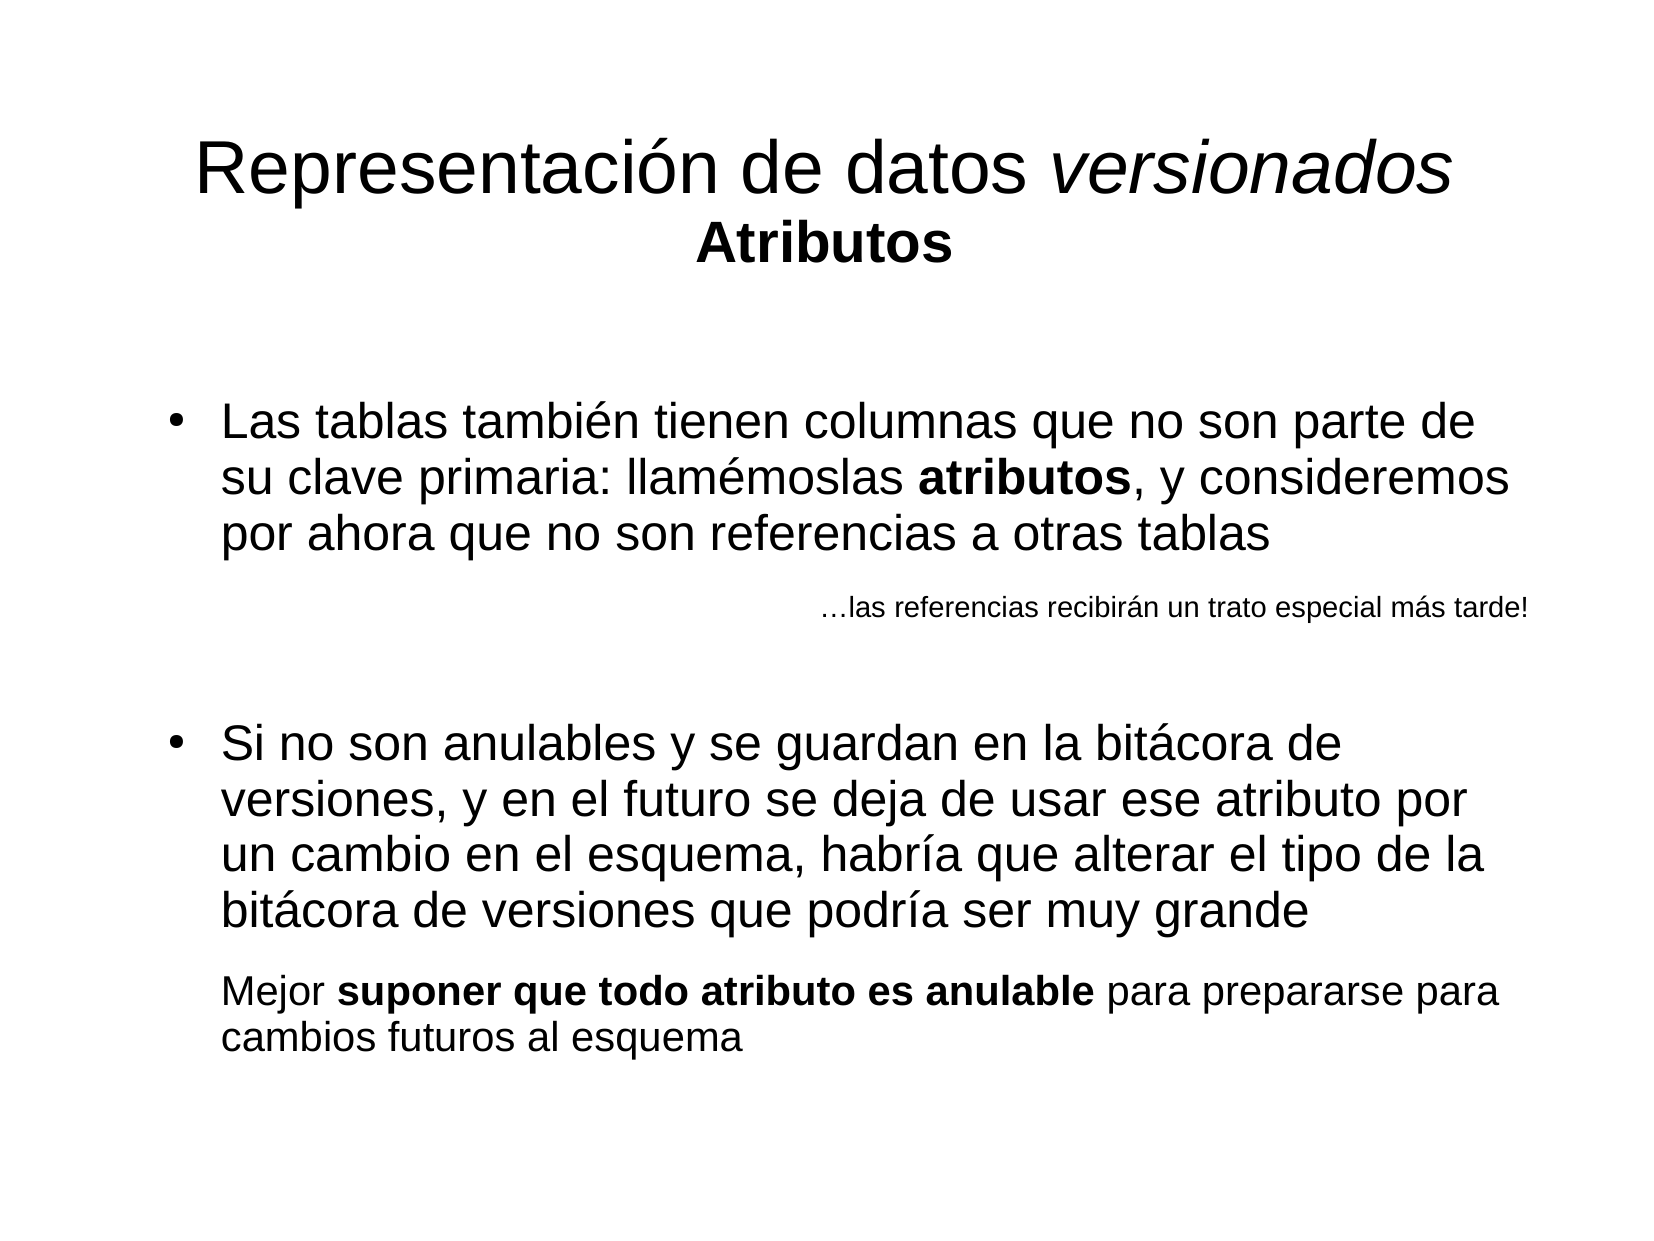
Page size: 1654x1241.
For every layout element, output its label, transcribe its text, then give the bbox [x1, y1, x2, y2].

list Las tablas también tienen columnas que no son parte de su clave primaria: llamémoslas atributos, y consideremos por ahora que no son referencias a otras tablas …las referencias recibirán un trato especial más tarde! Si no son anulables y se guardan en la bitácora de versiones, y en el futuro se deja de usar ese atributo por un cambio en el esquema, habría que alterar el tipo de la bitácora de versiones que podría ser muy grande Mejor suponer que todo atributo es anulable para prepararse para cambios futuros al esquema [150, 303, 1531, 1141]
title Representación de datos versionados Atributos [80, 96, 1569, 304]
